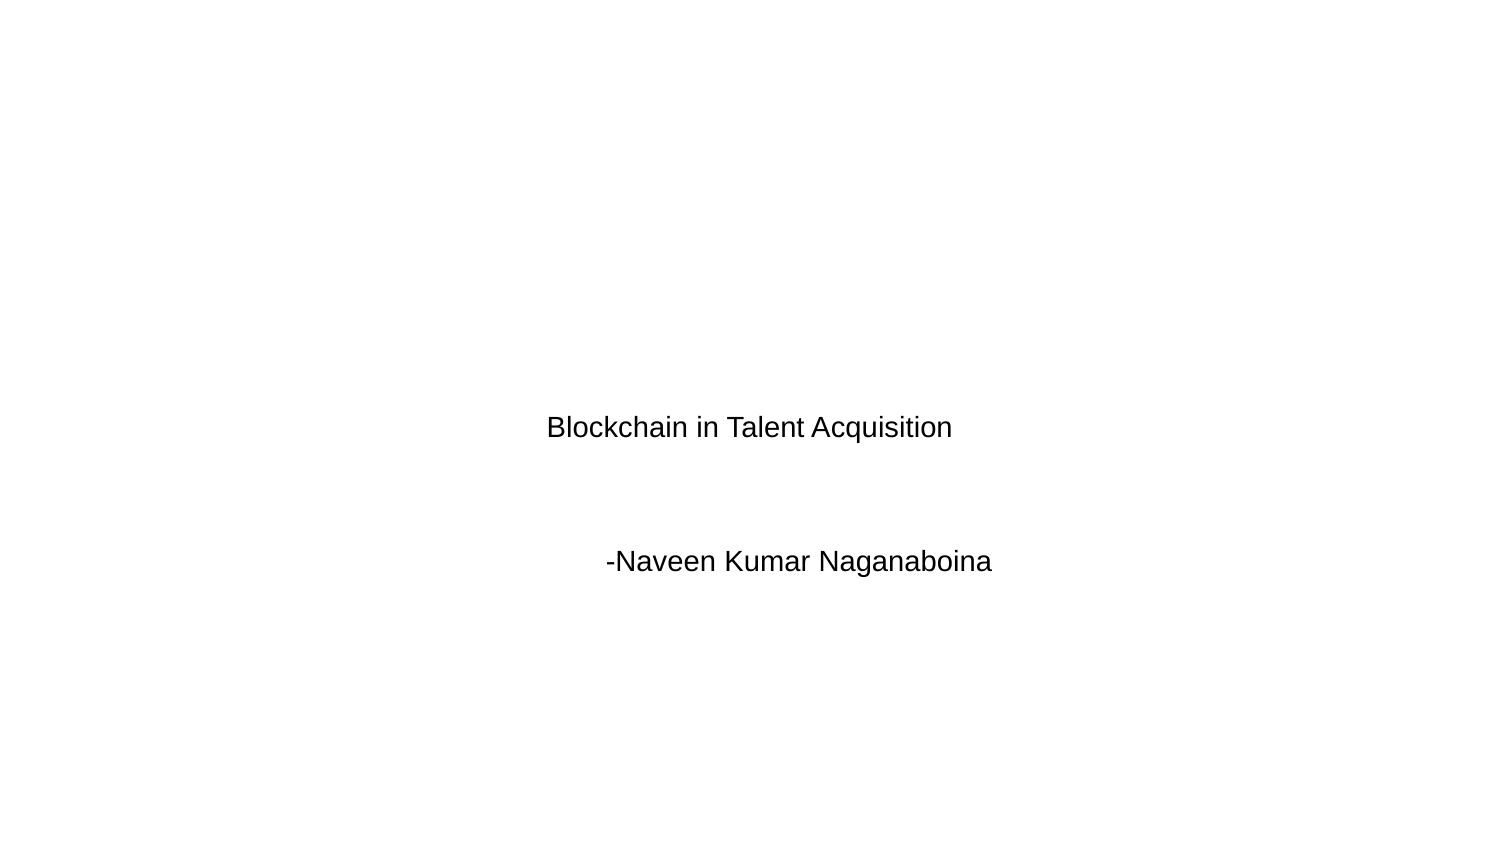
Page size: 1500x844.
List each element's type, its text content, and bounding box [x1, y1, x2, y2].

text_box -Naveen Kumar Naganaboina [590, 527, 1257, 607]
title Blockchain in Talent Acquisition [51, 122, 1449, 459]
